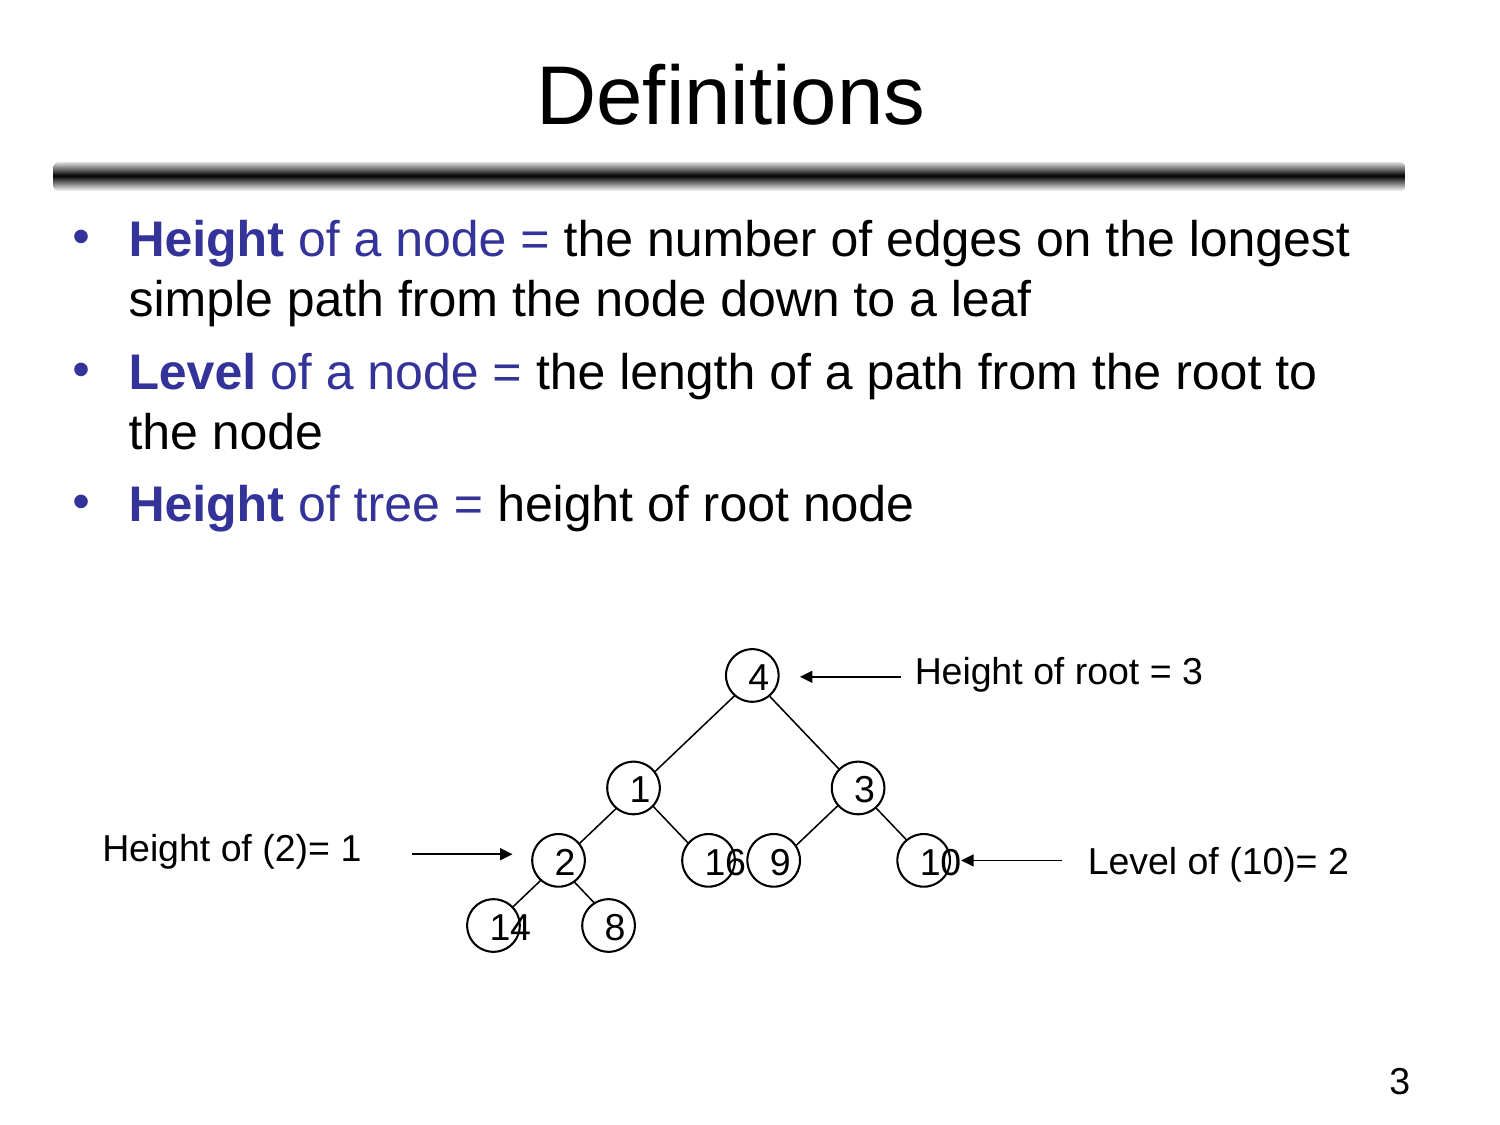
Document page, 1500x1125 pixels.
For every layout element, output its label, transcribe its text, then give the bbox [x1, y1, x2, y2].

text_box 14 [514, 923, 520, 932]
text_box 4 [725, 649, 779, 702]
text_box 10 [945, 852, 951, 872]
text_box 16 [682, 834, 733, 887]
list Height of a node = the number of edges on the longest simple path from the node down to a leaf Level of a node = the length of a path from the root to the node Height of tree = height of root node [57, 199, 1408, 1032]
text_box Height of root = 3 [899, 639, 1219, 700]
text_box 8 [582, 899, 635, 952]
text_box 9 [747, 834, 801, 887]
text_box 10 [897, 834, 948, 887]
text_box Height of (2)= 1 [87, 816, 377, 878]
text_box 16 [731, 861, 735, 871]
text_box 1 [607, 761, 660, 815]
title Definitions [55, 16, 1406, 166]
text_box 14 [467, 899, 519, 952]
text_box Level of (10)= 2 [1073, 829, 1365, 890]
text_box 16 [730, 852, 735, 861]
text_box 2 [532, 834, 585, 887]
text_box 3 [831, 761, 885, 815]
